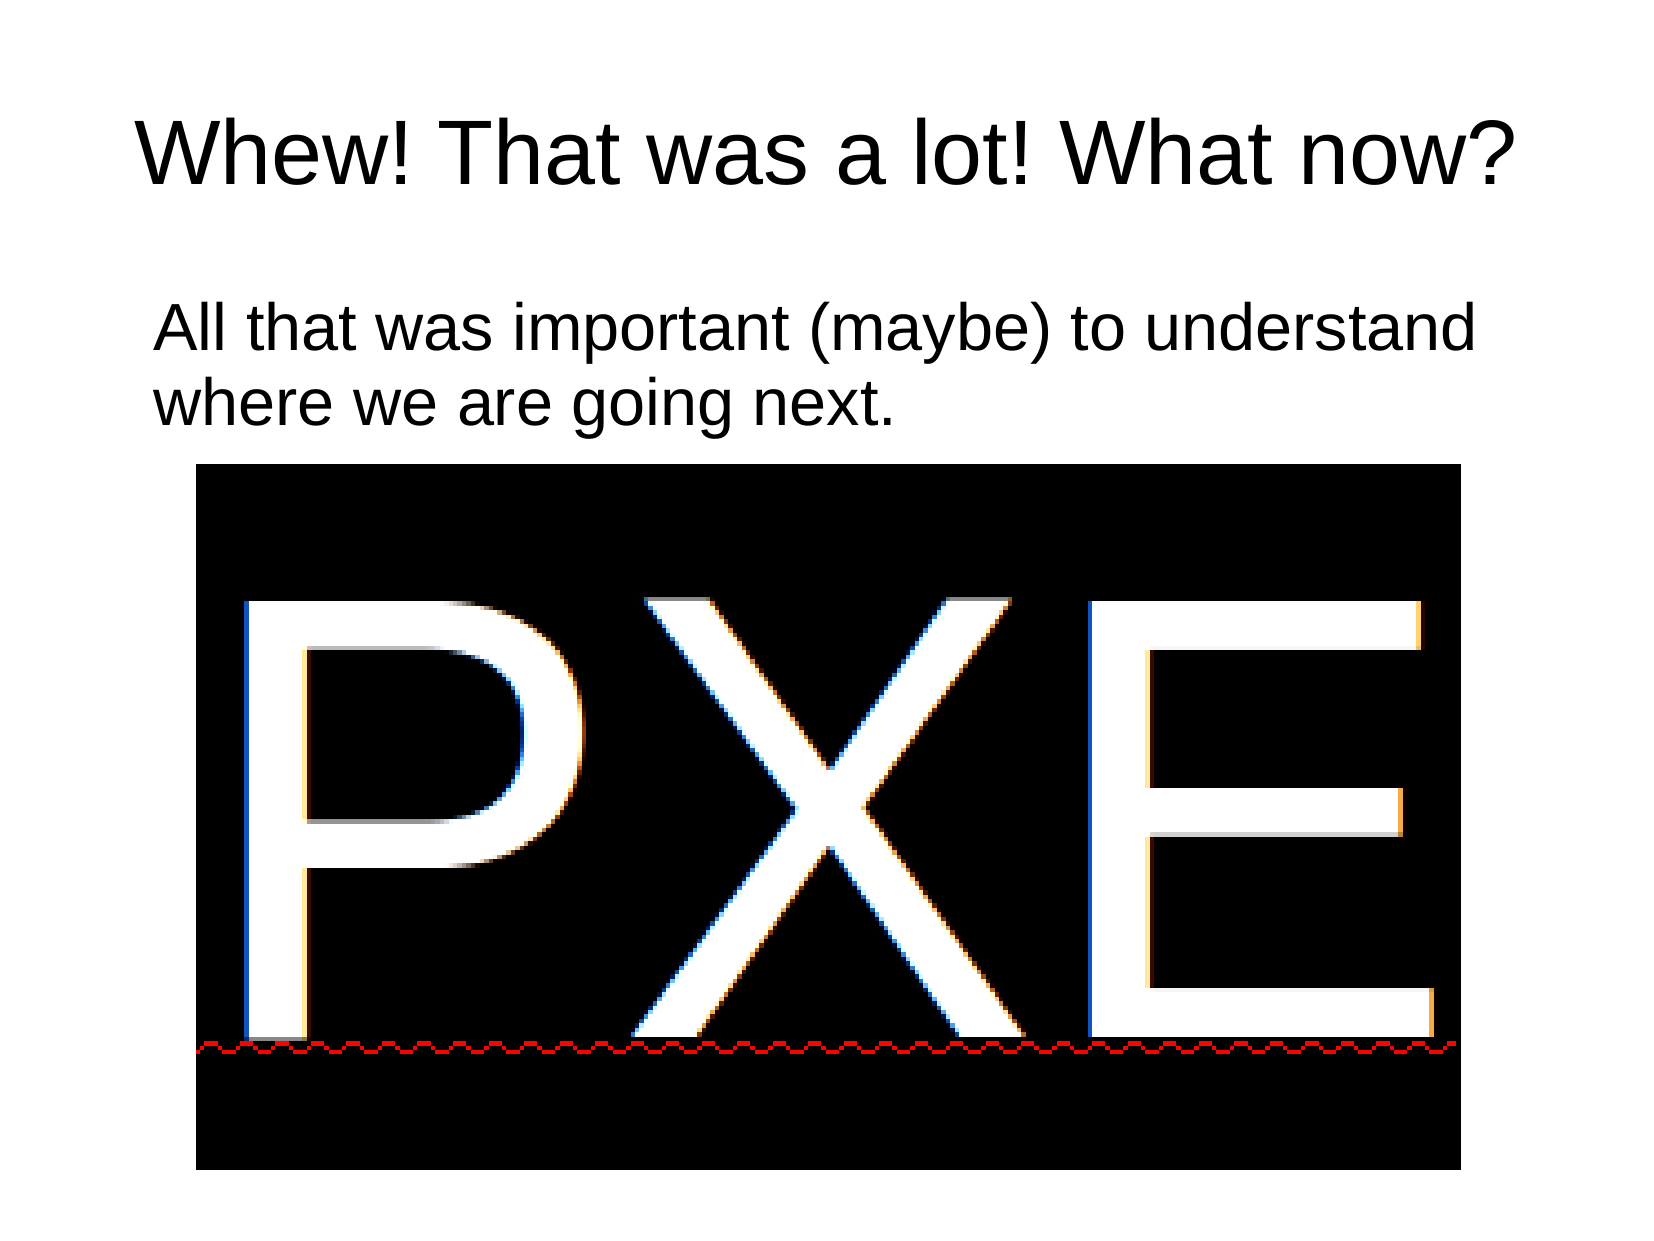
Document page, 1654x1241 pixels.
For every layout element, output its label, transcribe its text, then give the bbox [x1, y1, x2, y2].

picture [165, 451, 1501, 1197]
list All that was important (maybe) to understand where we are going next. [82, 290, 1571, 1010]
title Whew! That was a lot! What now? [82, 49, 1571, 257]
